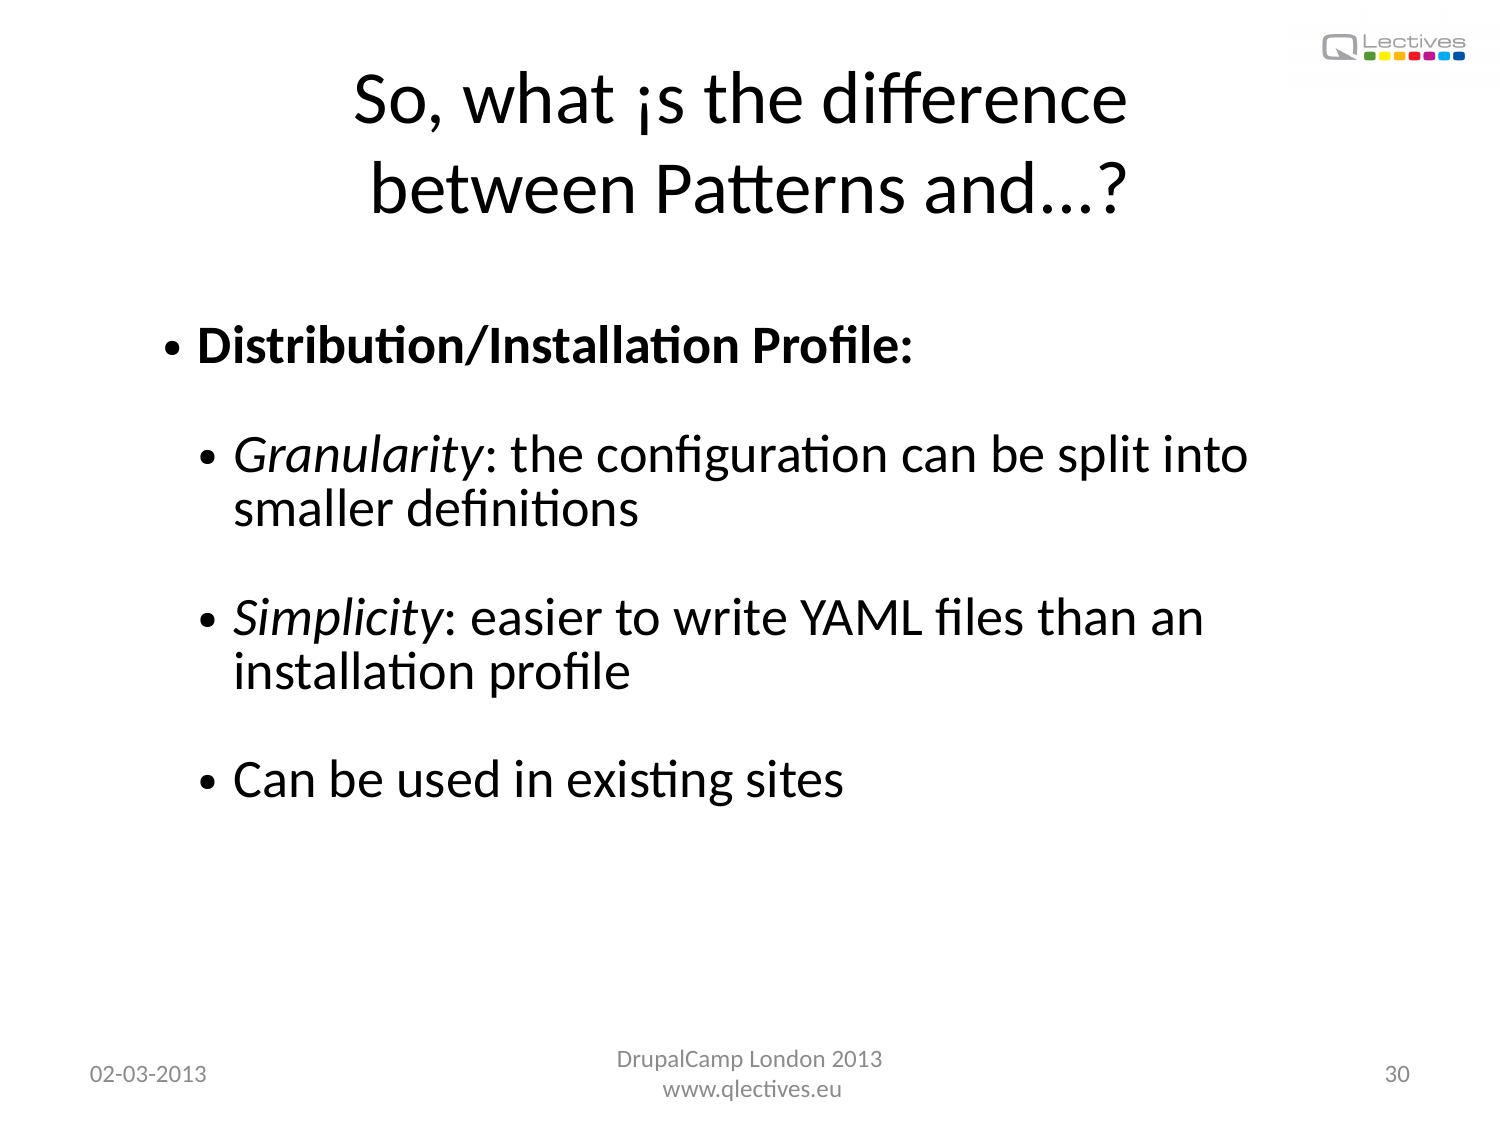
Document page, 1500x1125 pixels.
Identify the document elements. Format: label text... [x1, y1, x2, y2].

text_box DrupalCamp London 2013 www.qlectives.eu [512, 1042, 988, 1103]
text_box So, what ¡s the difference between Patterns and...? [75, 45, 1425, 233]
text_box Distribution/Installation Profile: Granularity: the configuration can be split into smaller definitions Simplicity: easier to write YAML files than an installation profile Can be used in existing sites [147, 315, 1347, 898]
text_box <number> [1074, 1042, 1425, 1103]
text_box 02-03-2013 [74, 1042, 425, 1103]
picture [1288, 9, 1500, 90]
